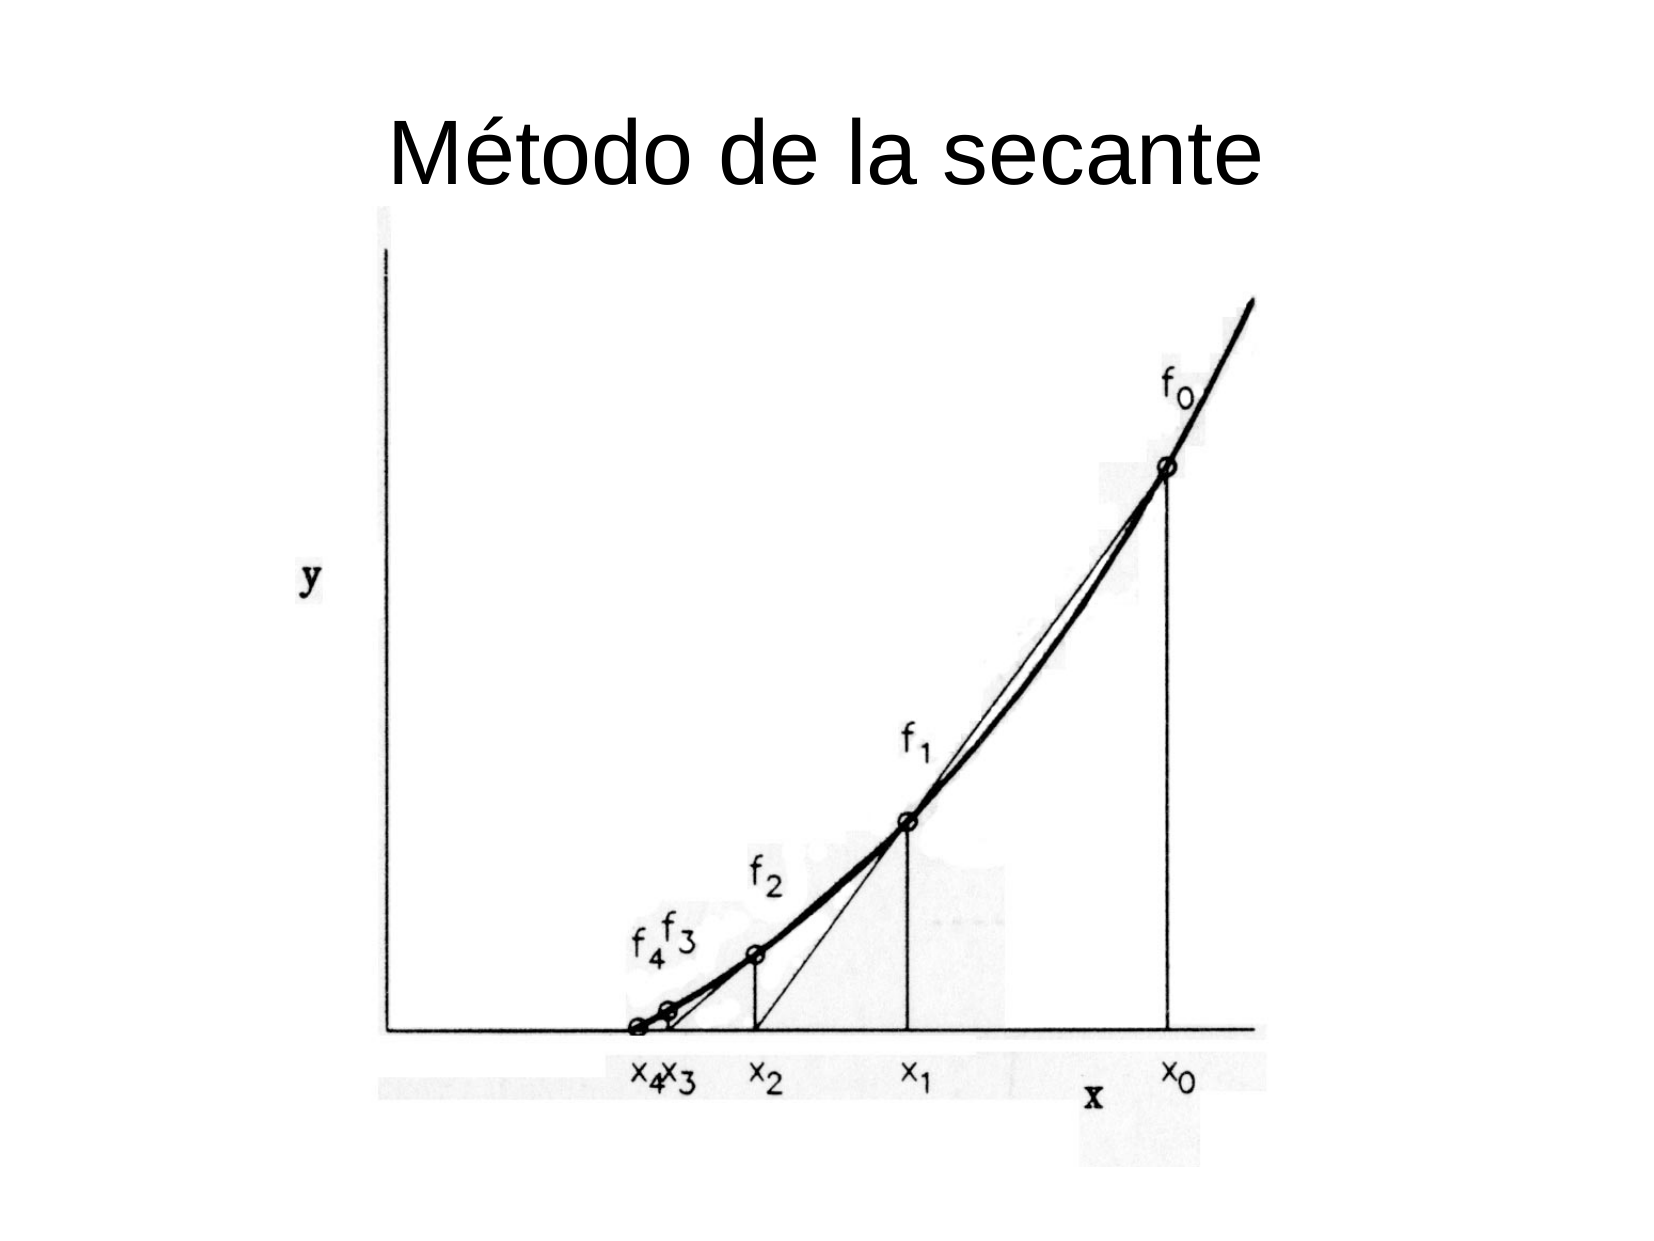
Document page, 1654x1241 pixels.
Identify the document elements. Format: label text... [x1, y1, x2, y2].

picture [295, 206, 1388, 1167]
title Método de la secante [82, 49, 1571, 257]
